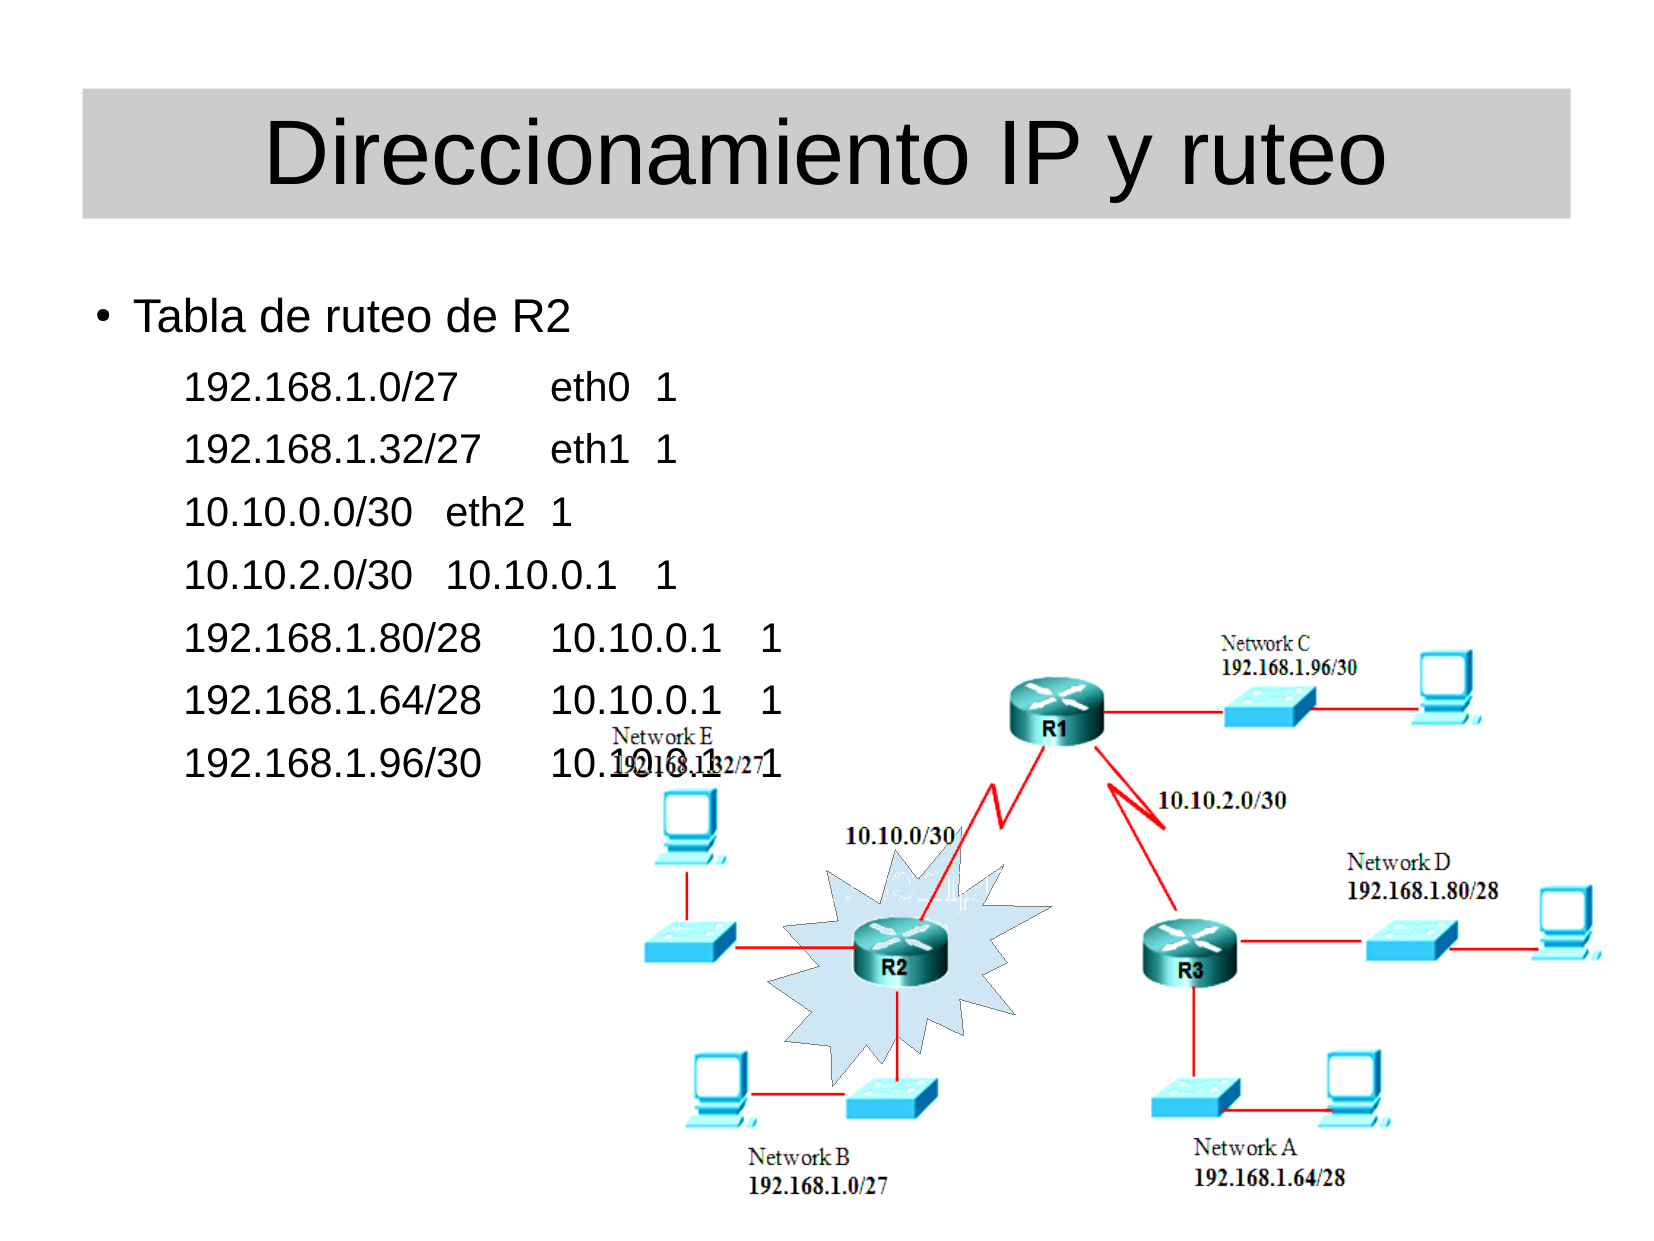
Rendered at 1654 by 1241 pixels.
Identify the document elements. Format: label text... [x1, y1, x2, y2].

picture [595, 614, 1619, 1205]
title Direccionamiento IP y ruteo [82, 49, 1571, 257]
list Tabla de ruteo de R2 192.168.1.0/27 eth0 1 192.168.1.32/27 eth1 1 10.10.0.0/30 eth2 1 10.10.2.0/30 10.10.0.1 1 192.168.1.80/28 10.10.0.1 1 192.168.1.64/28 10.10.0.1 1 192.168.1.96/30 10.10.0.1 1 [82, 290, 793, 1010]
